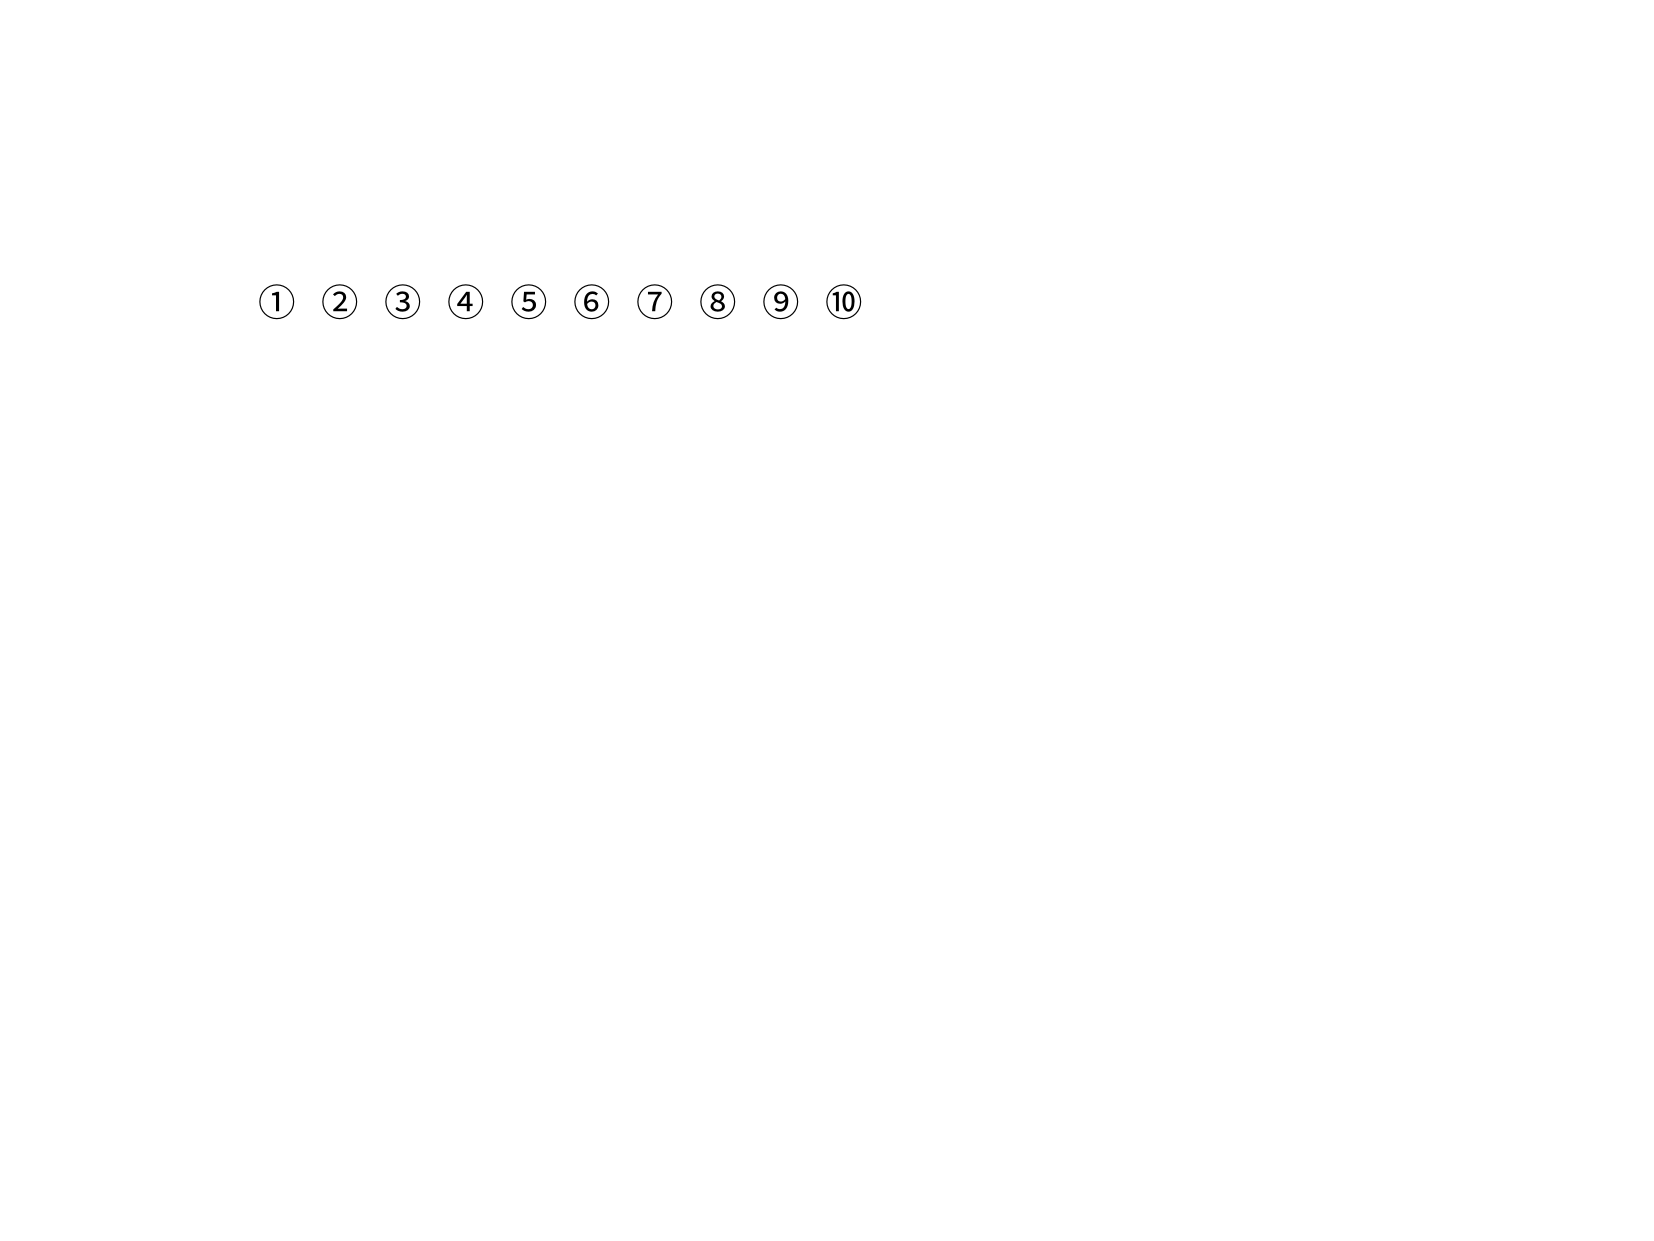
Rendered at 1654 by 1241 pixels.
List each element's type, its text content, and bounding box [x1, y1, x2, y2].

text_box ① ② ③ ④ ⑤ ⑥ ⑦ ⑧ ⑨ ⑩ [206, 265, 867, 322]
